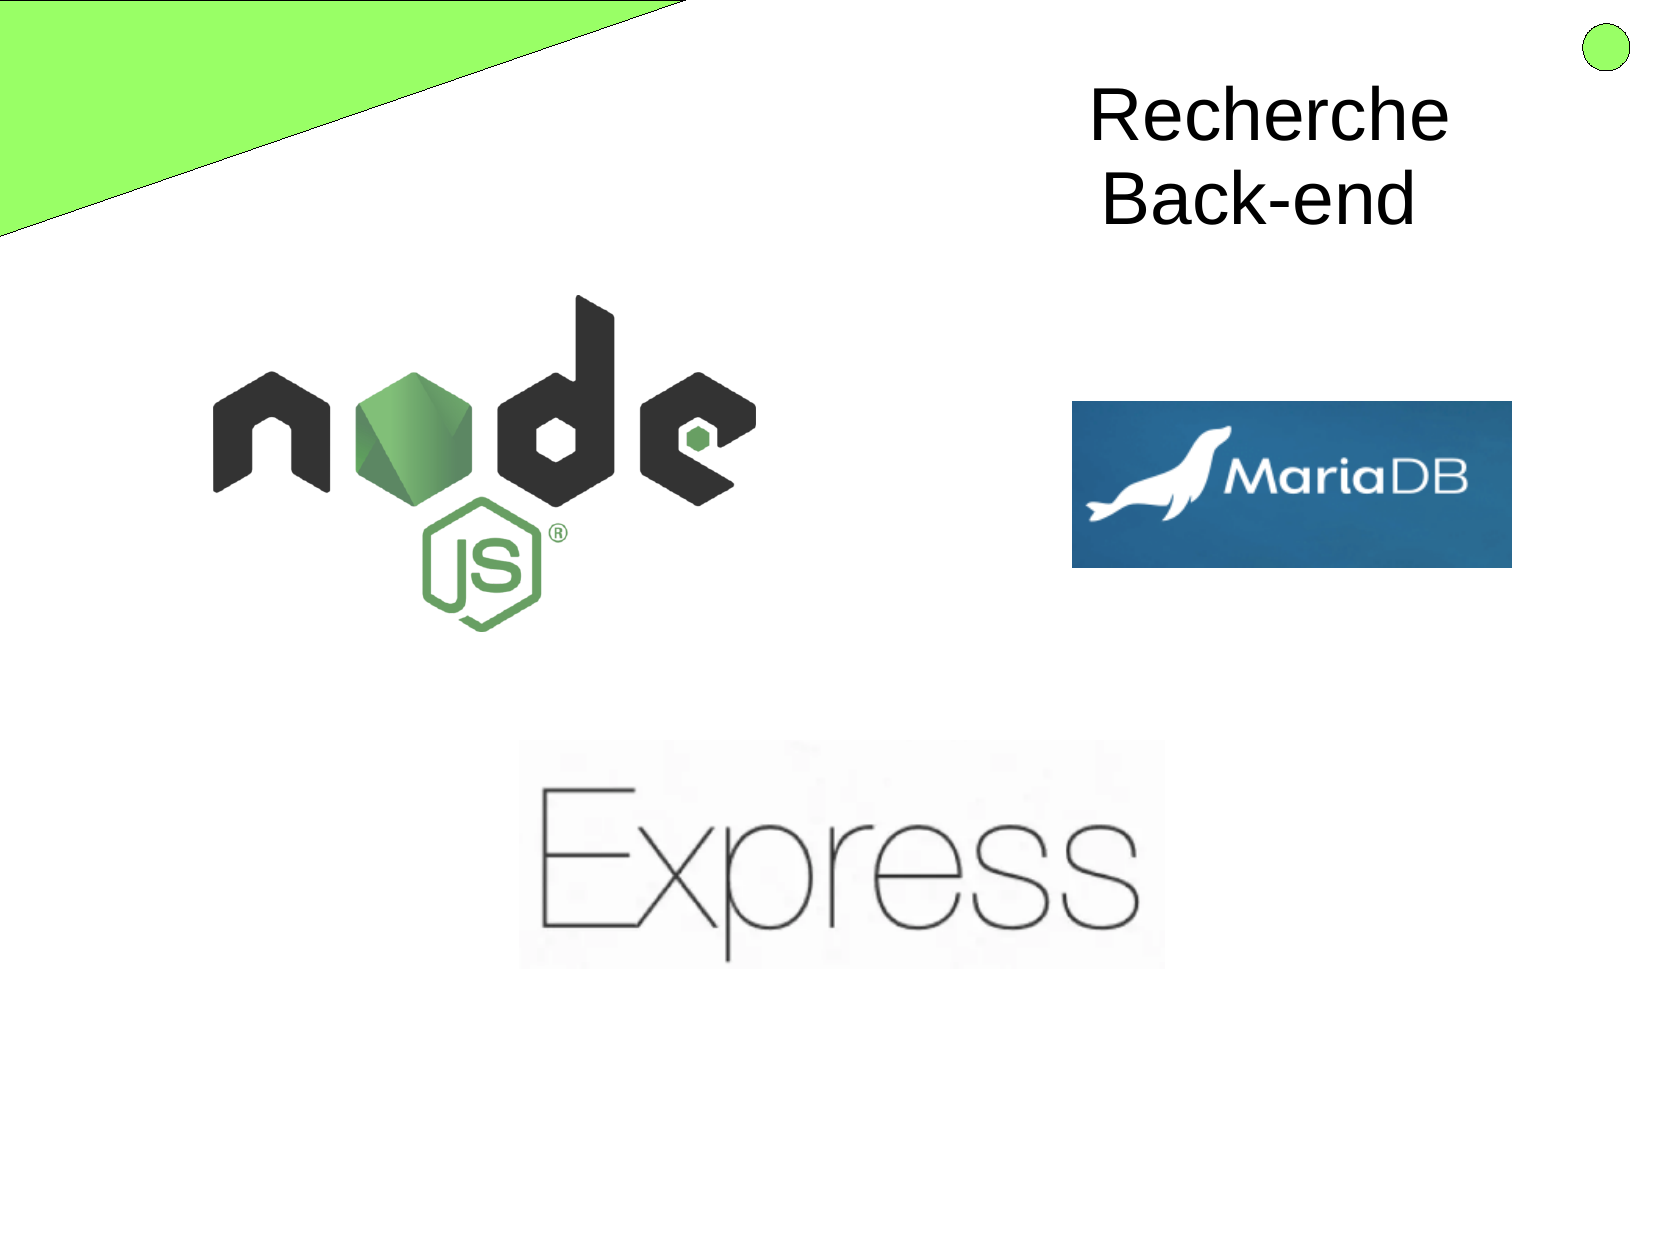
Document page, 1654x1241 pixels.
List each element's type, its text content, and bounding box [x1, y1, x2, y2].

text_box [0, 0, 686, 237]
picture [1072, 401, 1512, 568]
text_box [1582, 23, 1630, 71]
picture [213, 295, 756, 632]
text_box Recherche Back-end [1062, 65, 1477, 249]
picture [519, 740, 1165, 969]
